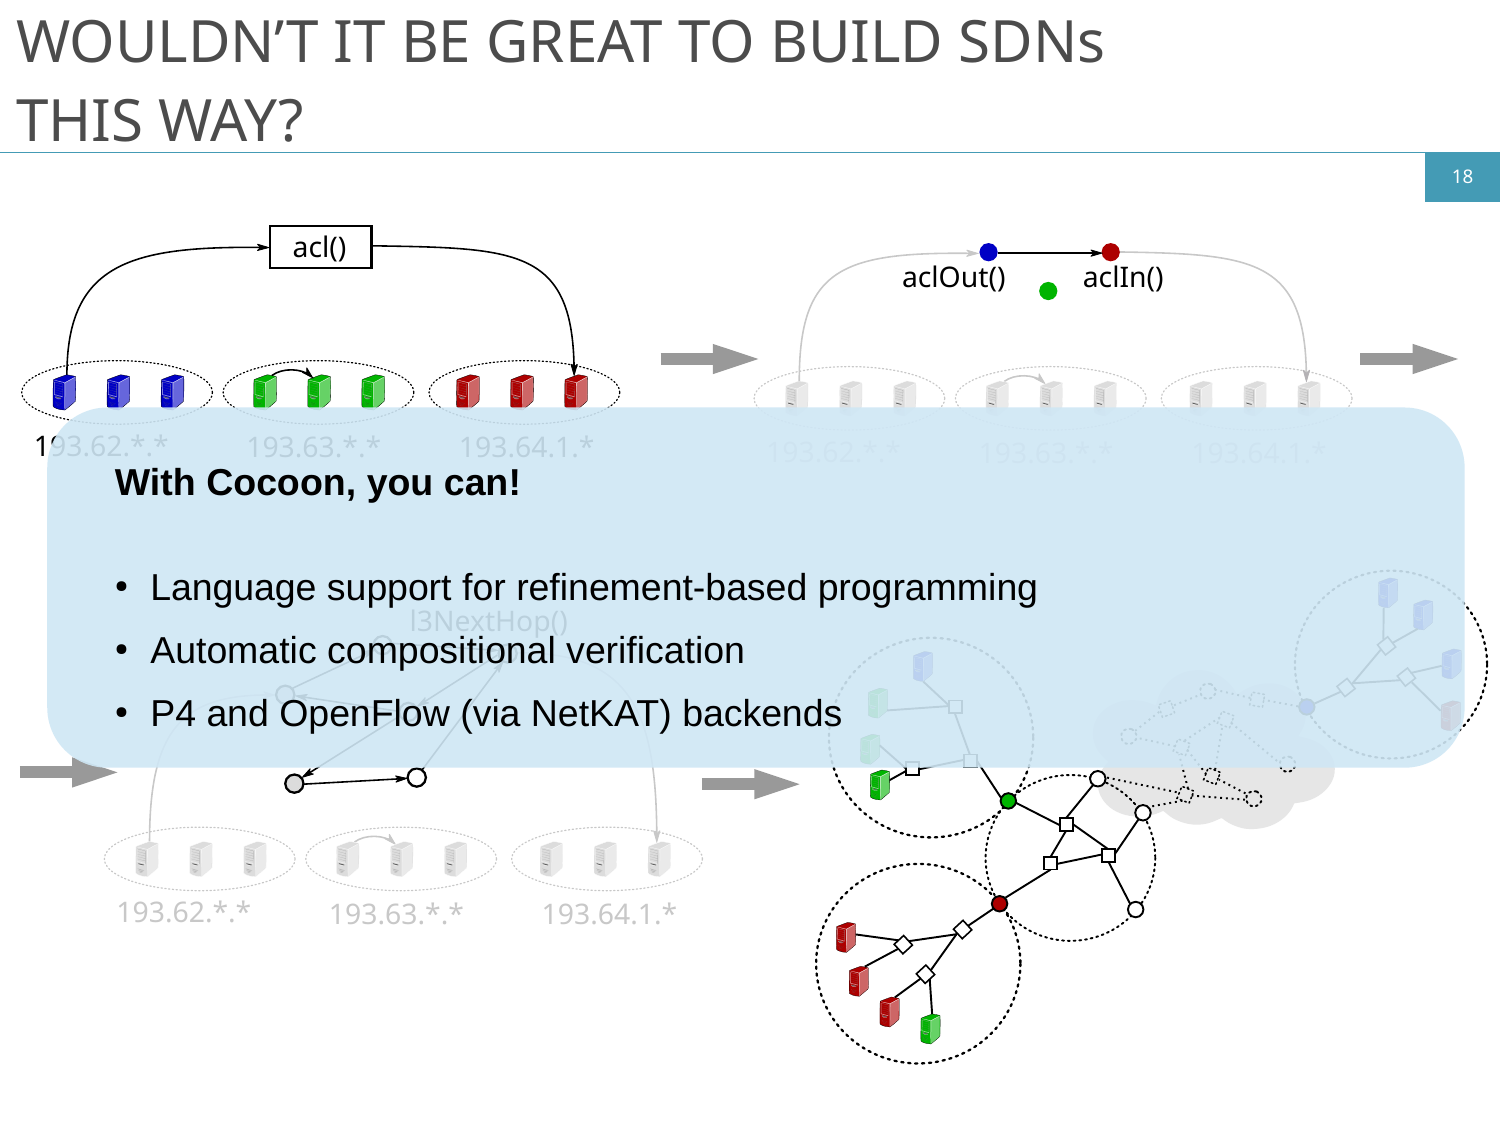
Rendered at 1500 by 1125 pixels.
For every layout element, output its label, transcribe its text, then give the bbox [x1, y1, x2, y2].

title WOULDN’T IT BE GREAT TO BUILD SDNs THIS WAY? [15, 11, 1366, 148]
picture [17, 136, 626, 460]
picture [750, 142, 1359, 407]
picture [100, 768, 709, 926]
text_box With Cocoon, you can! Language support for refinement-based programming Automatic compositional verification P4 and OpenFlow (via NetKAT) backends [47, 407, 1465, 768]
picture [814, 569, 1489, 1065]
